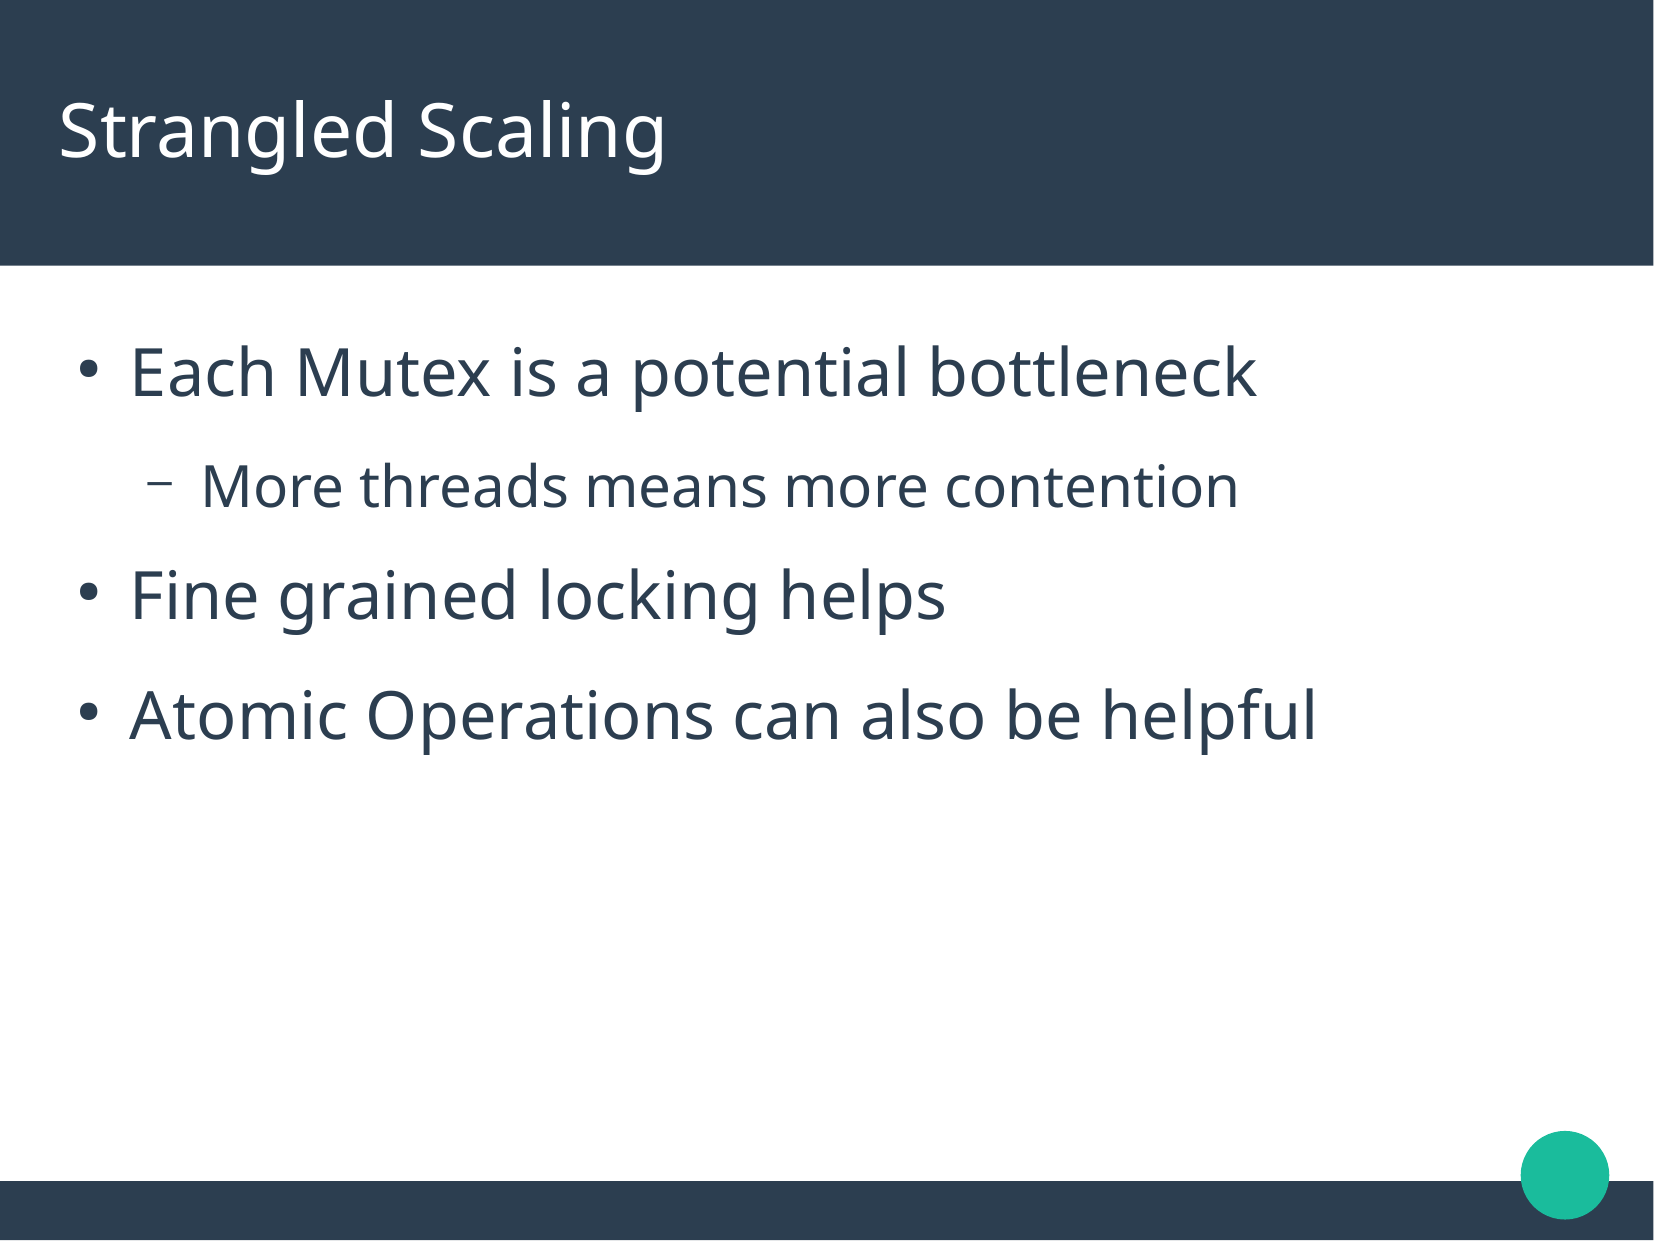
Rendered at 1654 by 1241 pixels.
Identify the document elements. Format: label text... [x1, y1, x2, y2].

title Strangled Scaling [59, 49, 1595, 207]
list Each Mutex is a potential bottleneck More threads means more contention Fine grained locking helps Atomic Operations can also be helpful [59, 324, 1595, 1152]
